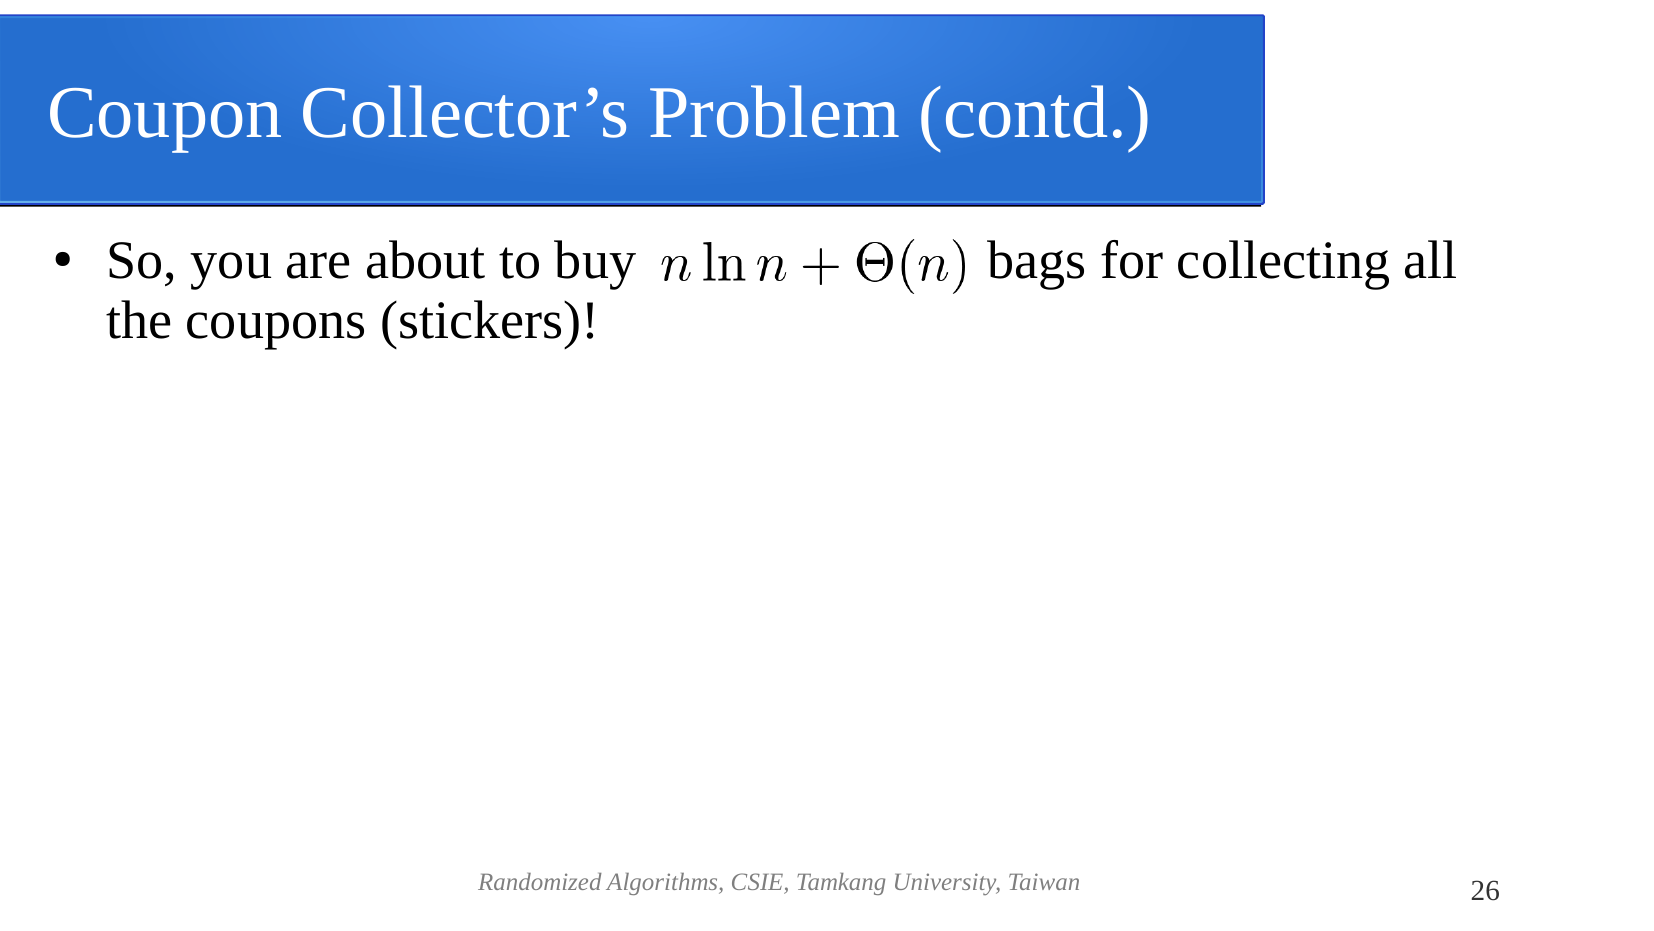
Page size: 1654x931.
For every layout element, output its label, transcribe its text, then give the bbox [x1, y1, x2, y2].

title Coupon Collector’s Problem (contd.) [47, 35, 1199, 189]
list So, you are about to buy bags for collecting all the coupons (stickers)! [35, 230, 1524, 770]
picture [661, 239, 965, 294]
